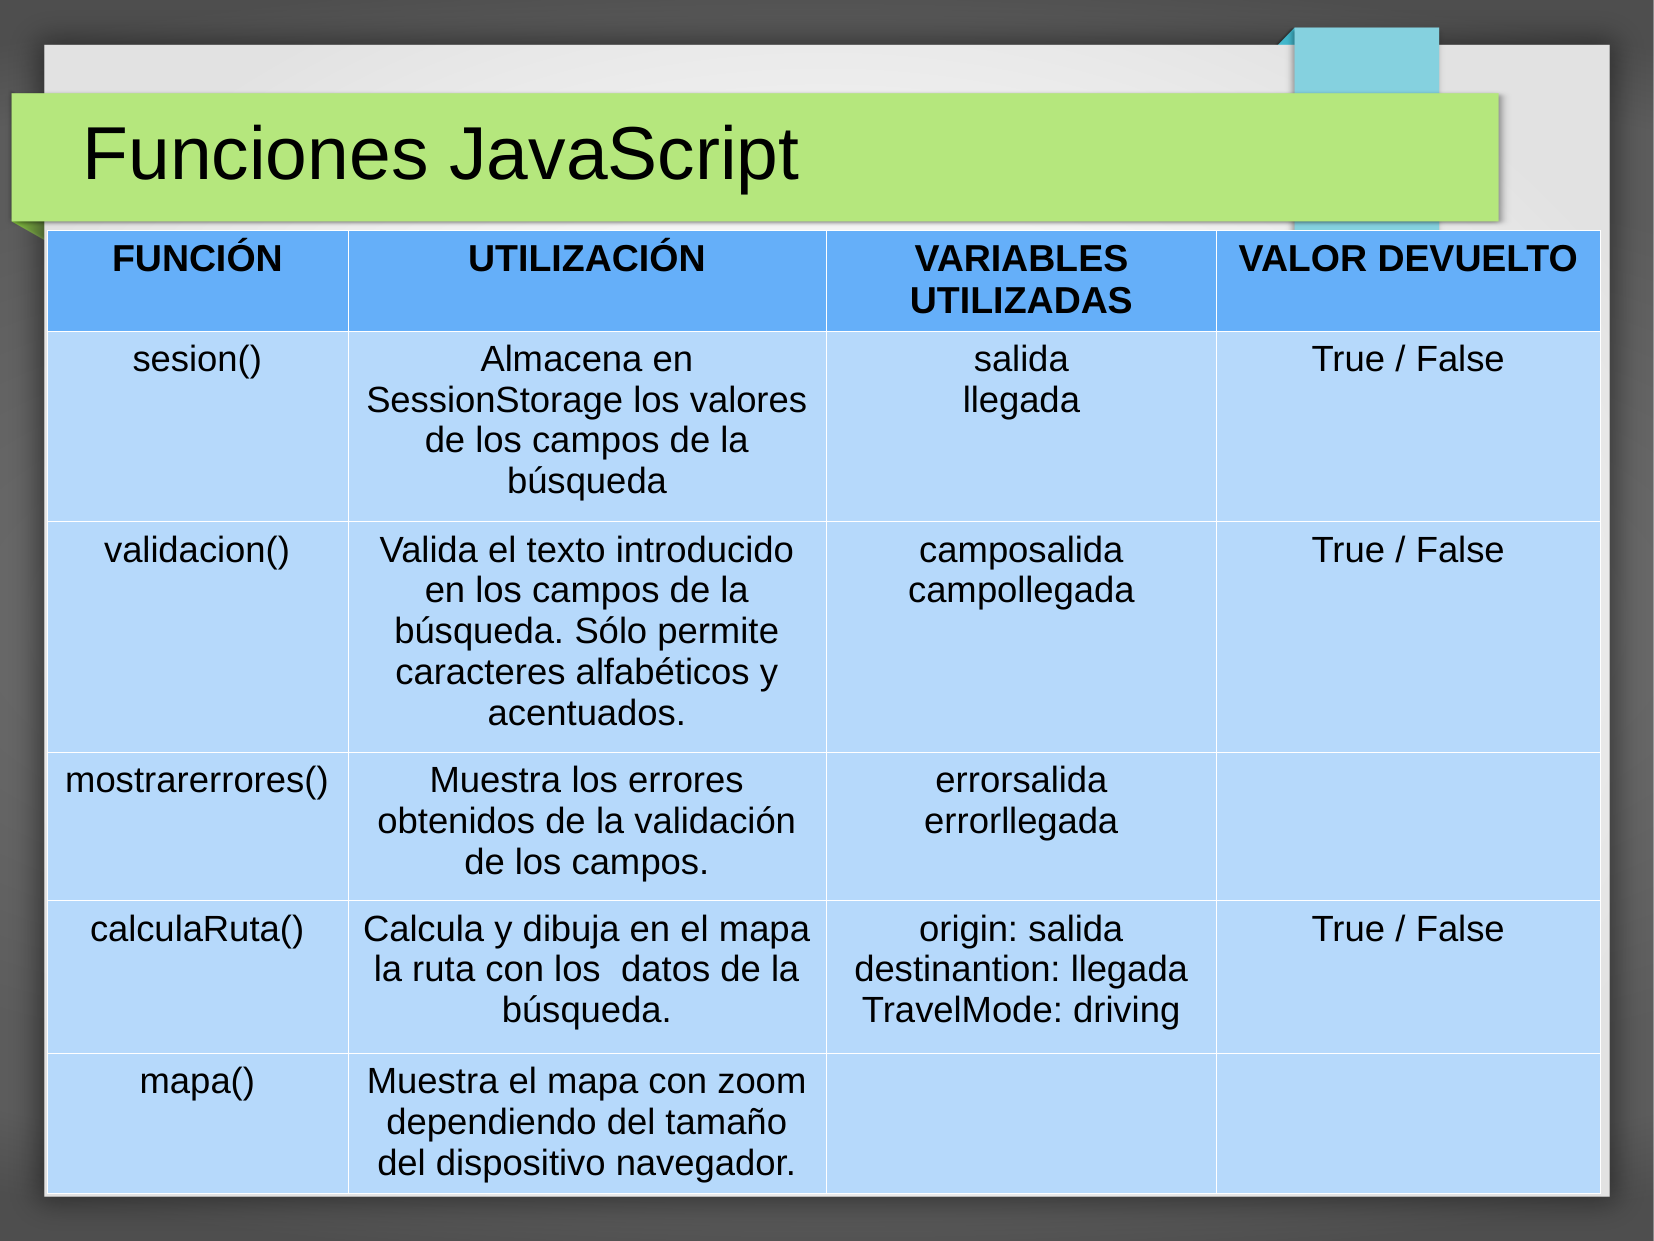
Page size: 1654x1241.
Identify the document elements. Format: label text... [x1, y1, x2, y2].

table_header FUNCIÓN [48, 231, 348, 331]
title Funciones JavaScript [82, 94, 1264, 213]
table_cell Muestra los errores obtenidos de la validación de los campos. [349, 753, 826, 900]
table_cell True / False [1217, 901, 1600, 1053]
table_header UTILIZACIÓN [349, 231, 826, 331]
table_cell [827, 1054, 1216, 1193]
table_cell mostrarerrores() [48, 753, 348, 900]
picture [0, 0, 1654, 1241]
table_cell Valida el texto introducido en los campos de la búsqueda. Sólo permite caracteres alfabéticos y acentuados. [349, 522, 826, 752]
table_cell [1217, 753, 1600, 900]
table_header VARIABLES UTILIZADAS [827, 231, 1216, 331]
table_cell True / False [1217, 522, 1600, 752]
table_cell camposalida campollegada [827, 522, 1216, 752]
table_cell calculaRuta() [48, 901, 348, 1053]
table_cell Muestra el mapa con zoom dependiendo del tamaño del dispositivo navegador. [349, 1054, 826, 1193]
table_cell True / False [1217, 332, 1600, 521]
table_cell sesion() [48, 332, 348, 521]
table_cell [1217, 1054, 1600, 1193]
table_header VALOR DEVUELTO [1217, 231, 1600, 331]
table_cell errorsalida errorllegada [827, 753, 1216, 900]
table_cell Calcula y dibuja en el mapa la ruta con los datos de la búsqueda. [349, 901, 826, 1053]
table_cell validacion() [48, 522, 348, 752]
table_cell Almacena en SessionStorage los valores de los campos de la búsqueda [349, 332, 826, 521]
table_cell mapa() [48, 1054, 348, 1193]
table_cell salida llegada [827, 332, 1216, 521]
table_cell origin: salida destinantion: llegada TravelMode: driving [827, 901, 1216, 1053]
